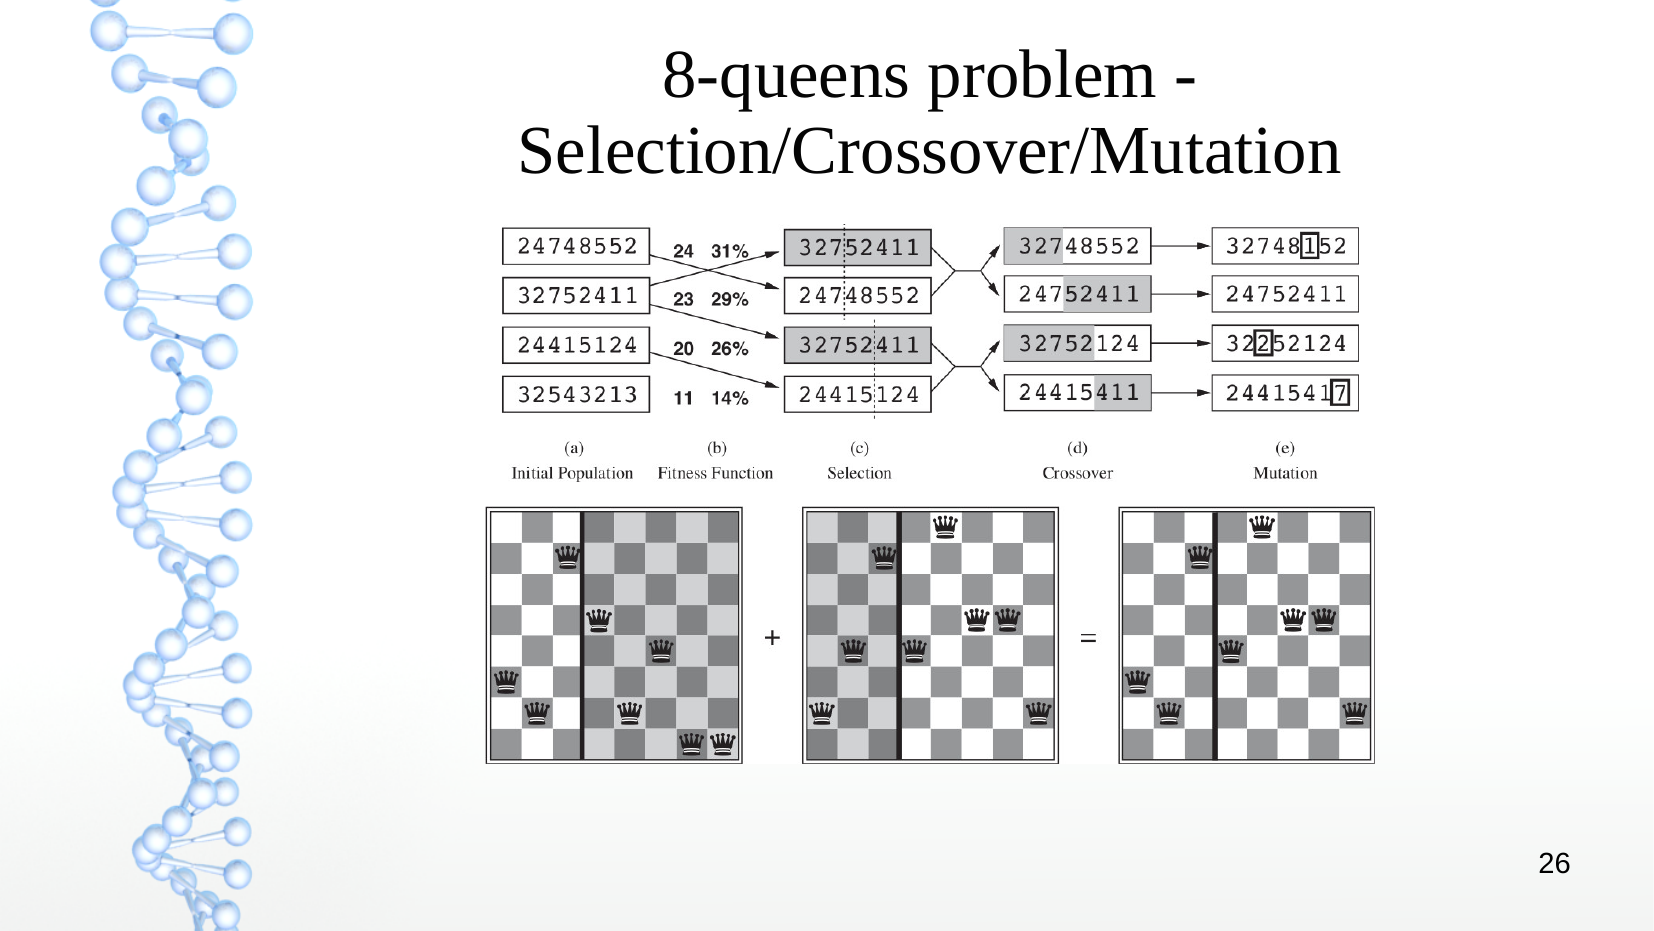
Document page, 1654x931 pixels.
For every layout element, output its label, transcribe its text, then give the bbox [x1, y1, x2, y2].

title 8-queens problem - Selection/Crossover/Mutation [265, 35, 1595, 189]
picture [0, 0, 1654, 931]
